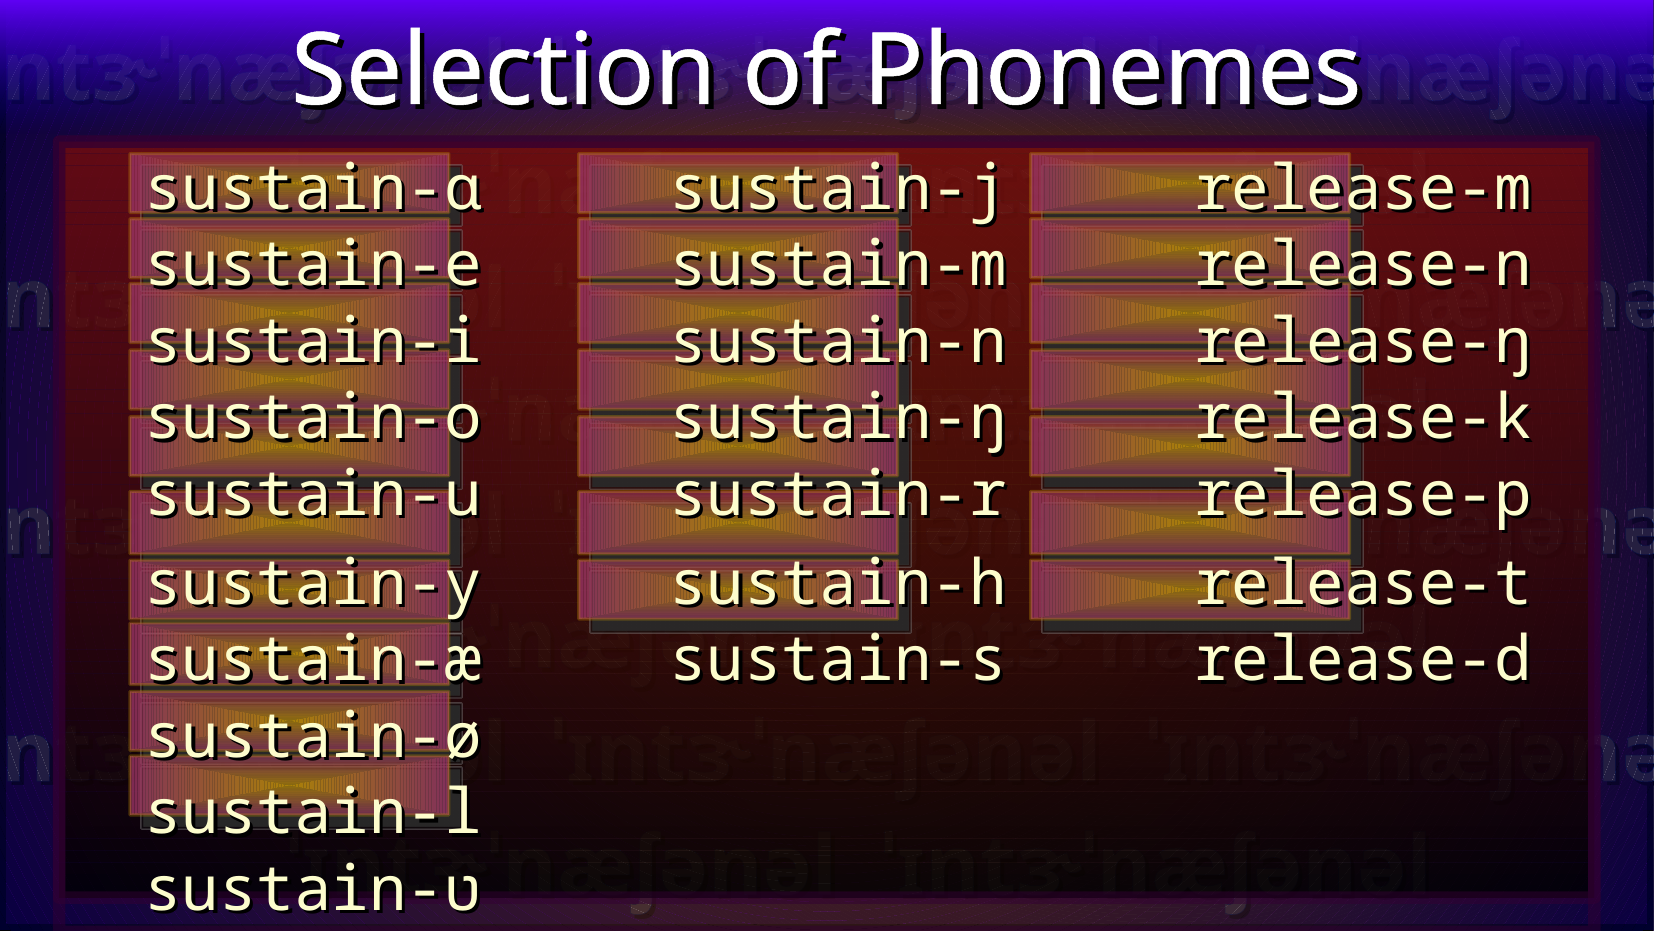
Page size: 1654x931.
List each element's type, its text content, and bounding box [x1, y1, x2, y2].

text_box sustain-ɑ sustain-j release-m sustain-e sustain-m release-n sustain-i sustain-n release-ŋ sustain-o sustain-ŋ release-k sustain-u sustain-r release-p sustain-y sustain-h release-t sustain-æ sustain-s release-d sustain-ø sustain-l sustain-ʋ [59, 141, 1595, 898]
title Selection of Phonemes [0, 0, 1654, 130]
